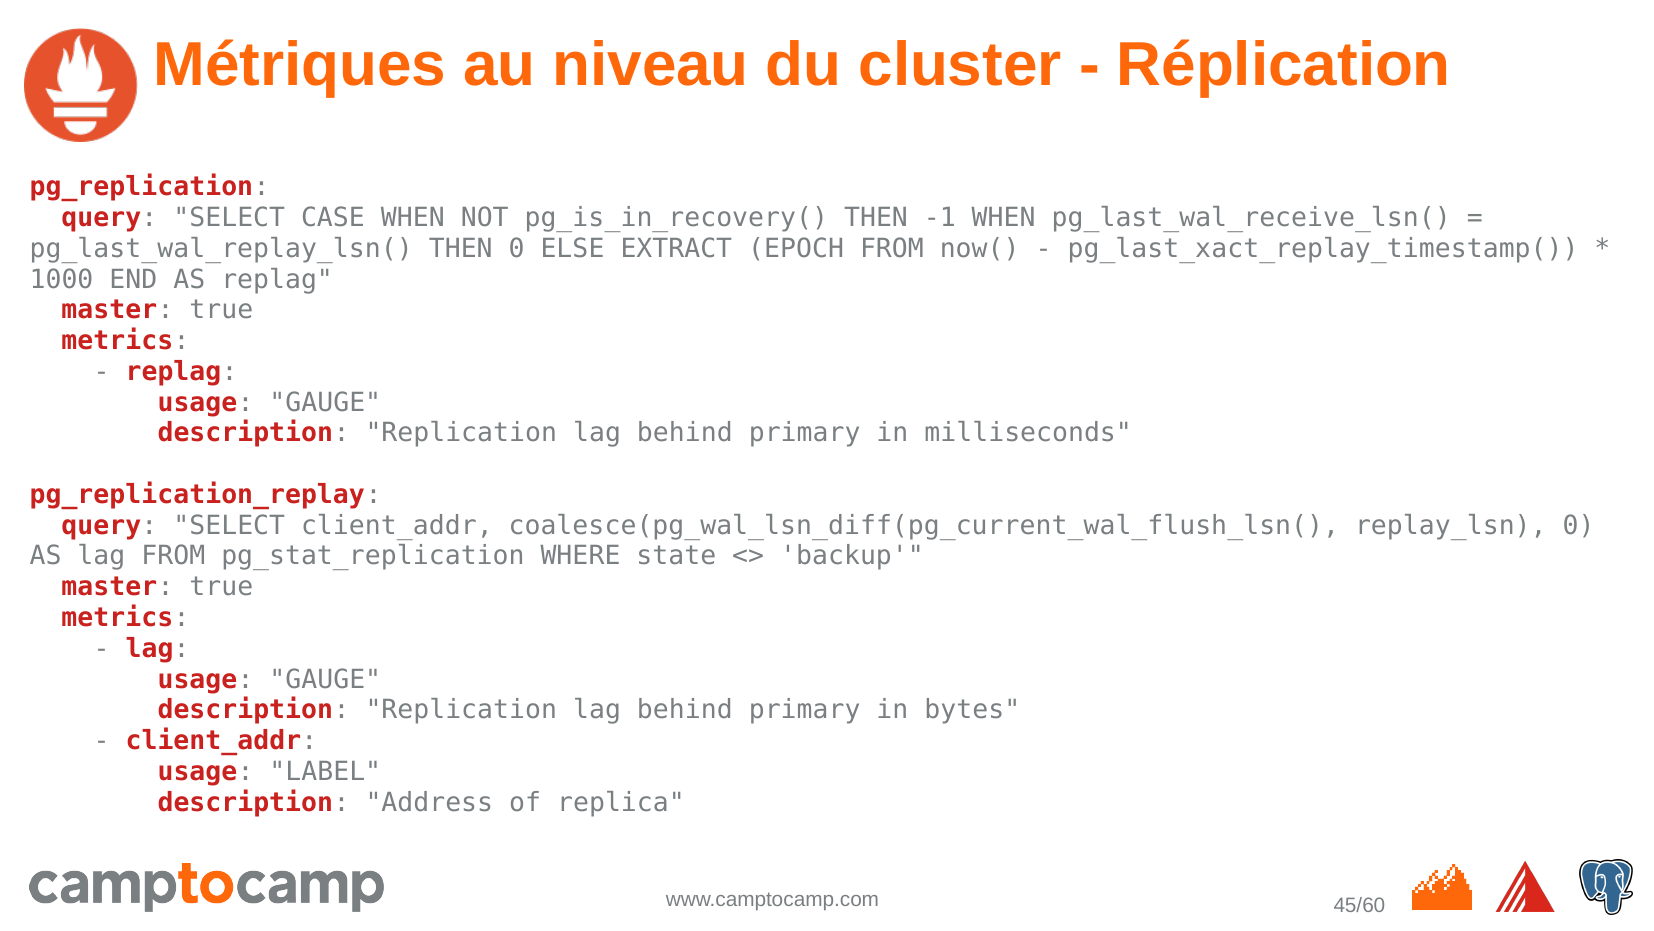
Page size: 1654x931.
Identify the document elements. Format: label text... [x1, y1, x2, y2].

list pg_replication: query: "SELECT CASE WHEN NOT pg_is_in_recovery() THEN -1 WHEN pg_last_wal_receive_lsn() = pg_last_wal_replay_lsn() THEN 0 ELSE EXTRACT (EPOCH FROM now() - pg_last_xact_replay_timestamp()) * 1000 END AS replag" master: true metrics: - replag: usage: "GAUGE" description: "Replication lag behind primary in milliseconds" pg_replication_replay: query: "SELECT client_addr, coalesce(pg_wal_lsn_diff(pg_current_wal_flush_lsn(), replay_lsn), 0) AS lag FROM pg_stat_replication WHERE state <> 'backup'" master: true metrics: - lag: usage: "GAUGE" description: "Replication lag behind primary in bytes" - client_addr: usage: "LABEL" description: "Address of replica" [29, 171, 1625, 827]
picture [1579, 859, 1633, 915]
picture [1495, 856, 1556, 917]
title Métriques au niveau du cluster - Réplication [153, 29, 1625, 156]
picture [24, 28, 139, 142]
picture [1412, 864, 1472, 910]
picture [29, 863, 384, 912]
